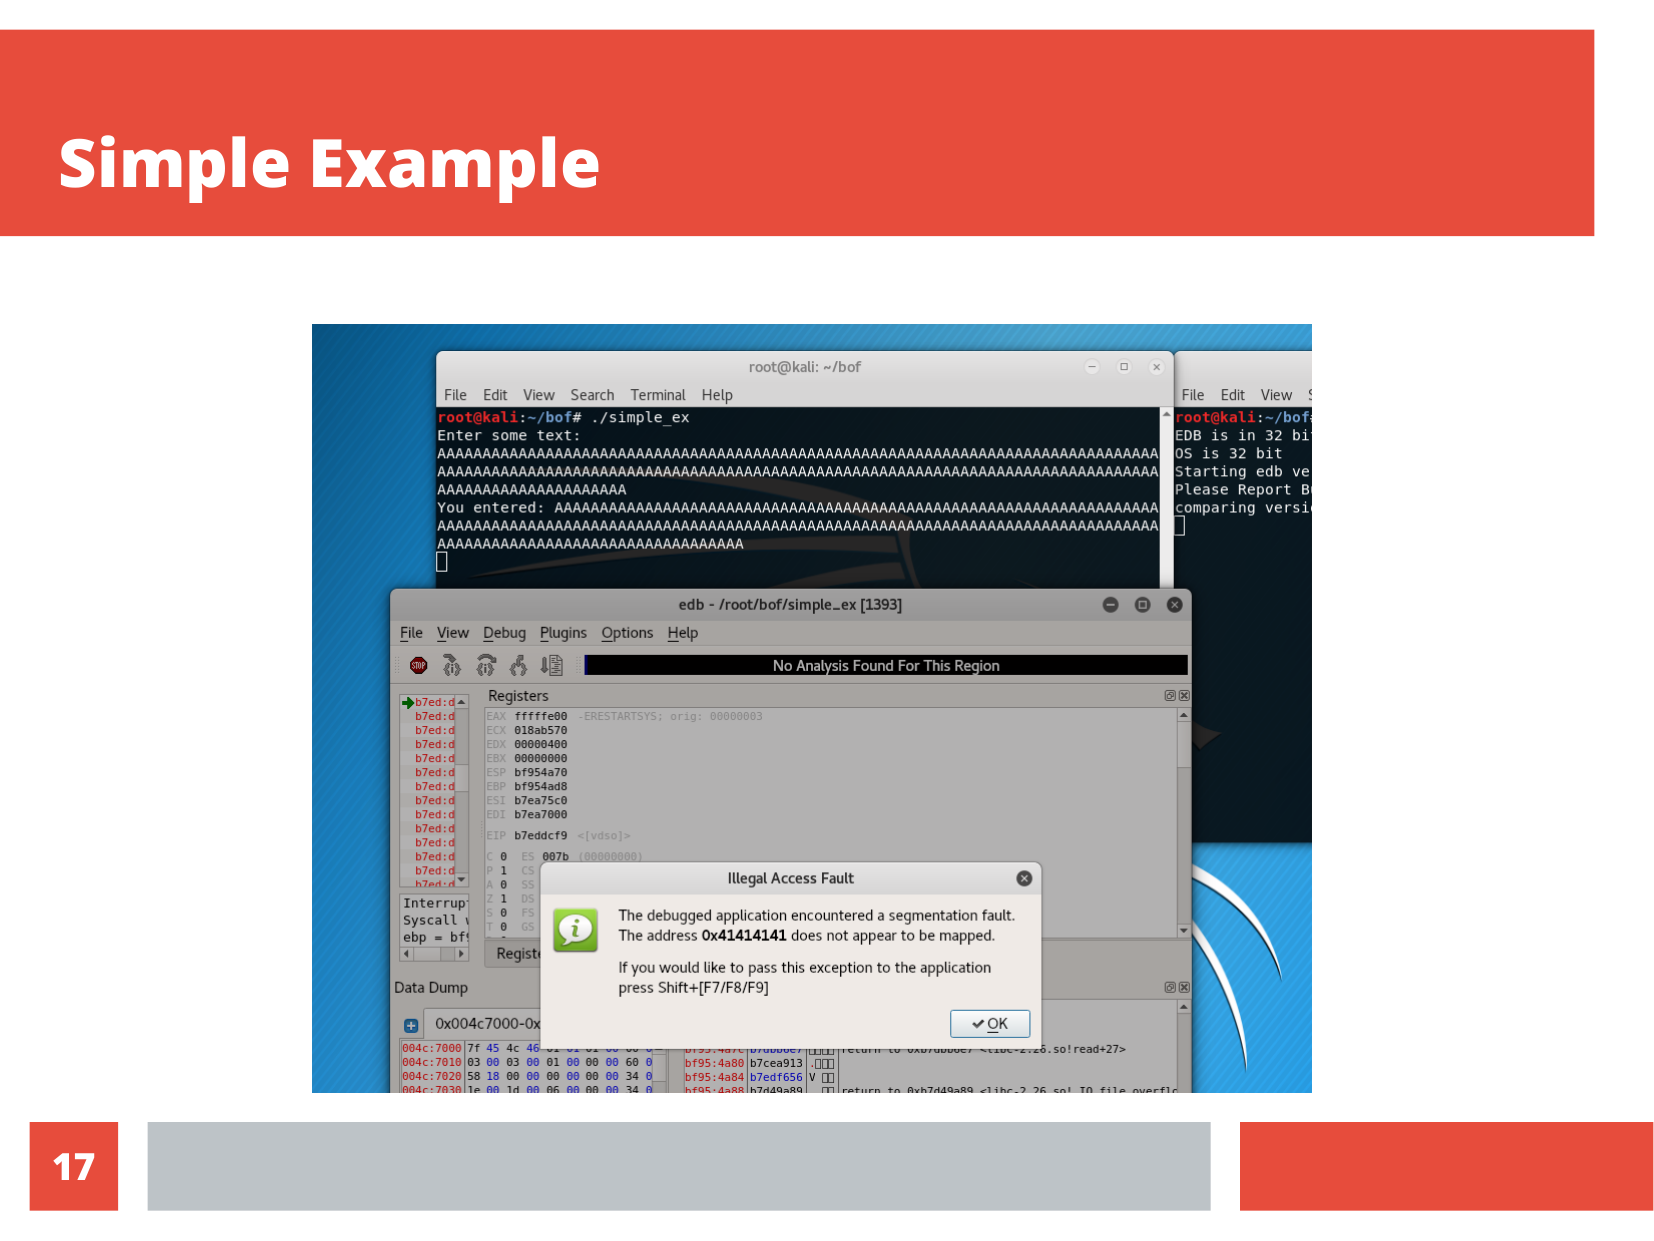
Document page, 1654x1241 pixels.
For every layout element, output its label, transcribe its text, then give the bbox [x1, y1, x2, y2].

title Simple Example [59, 59, 1595, 207]
picture [312, 324, 1312, 1093]
